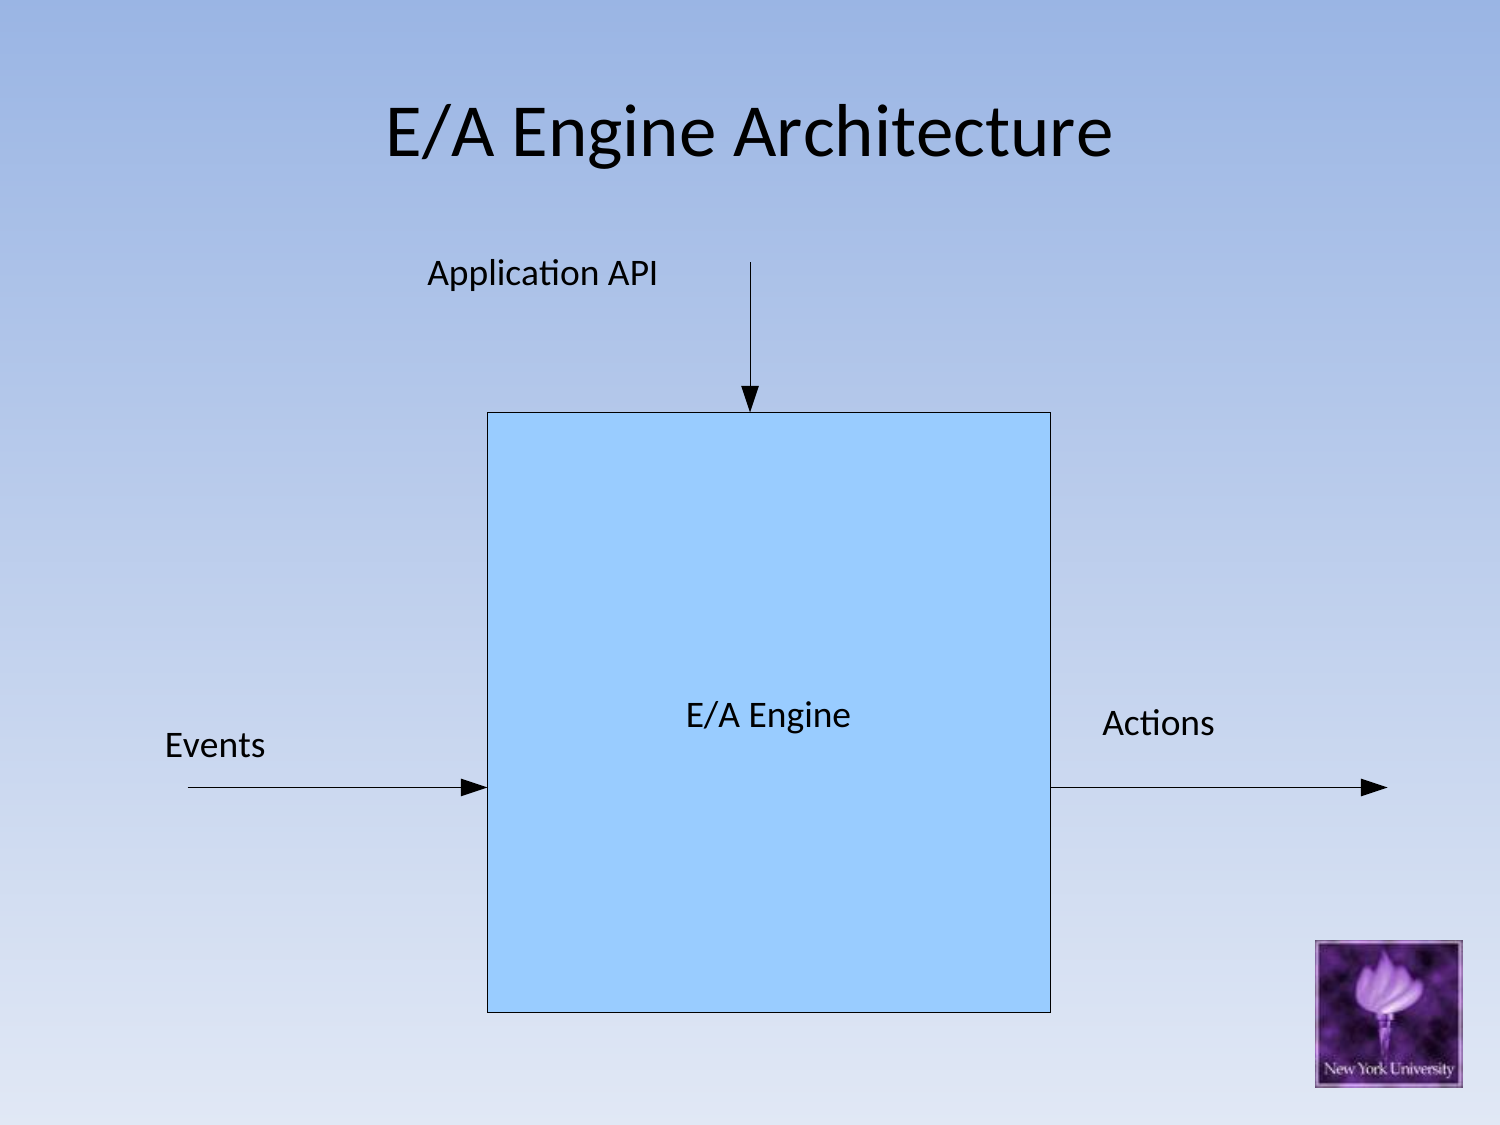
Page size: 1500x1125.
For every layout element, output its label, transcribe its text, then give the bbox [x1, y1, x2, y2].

list [751, 263, 1425, 993]
text_box Actions [1087, 690, 1253, 751]
title E/A Engine Architecture [75, 51, 1425, 226]
text_box Events [150, 712, 305, 773]
picture [1315, 940, 1463, 1088]
text_box Application API [412, 240, 718, 300]
text_box E/A Engine [487, 412, 1051, 1013]
list [75, 263, 750, 993]
